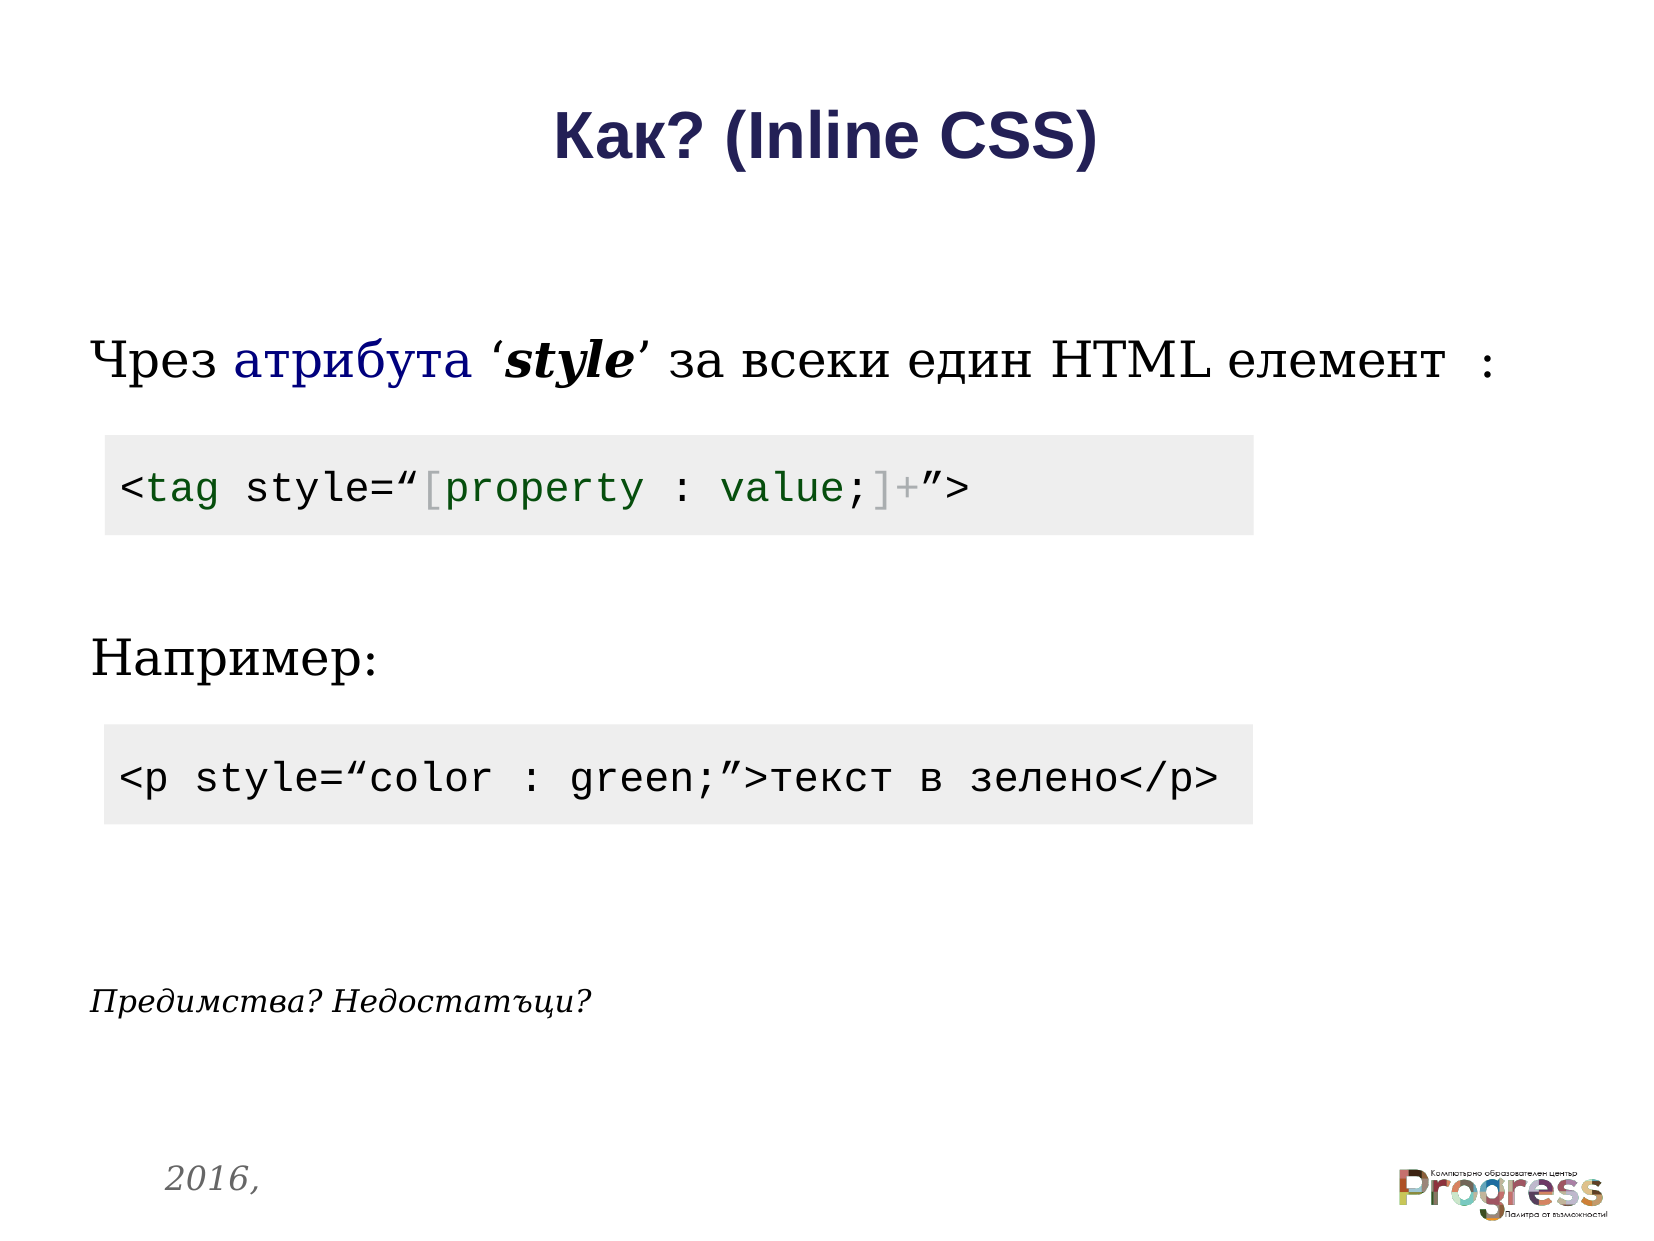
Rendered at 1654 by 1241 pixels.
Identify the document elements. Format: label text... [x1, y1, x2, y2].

text_box <p style=“color : green;”>текст в зелено</p> [104, 724, 1253, 825]
picture [1399, 1168, 1613, 1221]
text_box 2016, Ива Е. Попова [150, 1152, 586, 1201]
title Как? (Inline CSS) [82, 55, 1571, 216]
text_box <tag style=“[property : value;]+”> [104, 435, 1254, 536]
list Чрез атрибутa ‘style’ за всеки един HTML елемент : Например: Предимства? Недостатъци? [90, 255, 1531, 1036]
